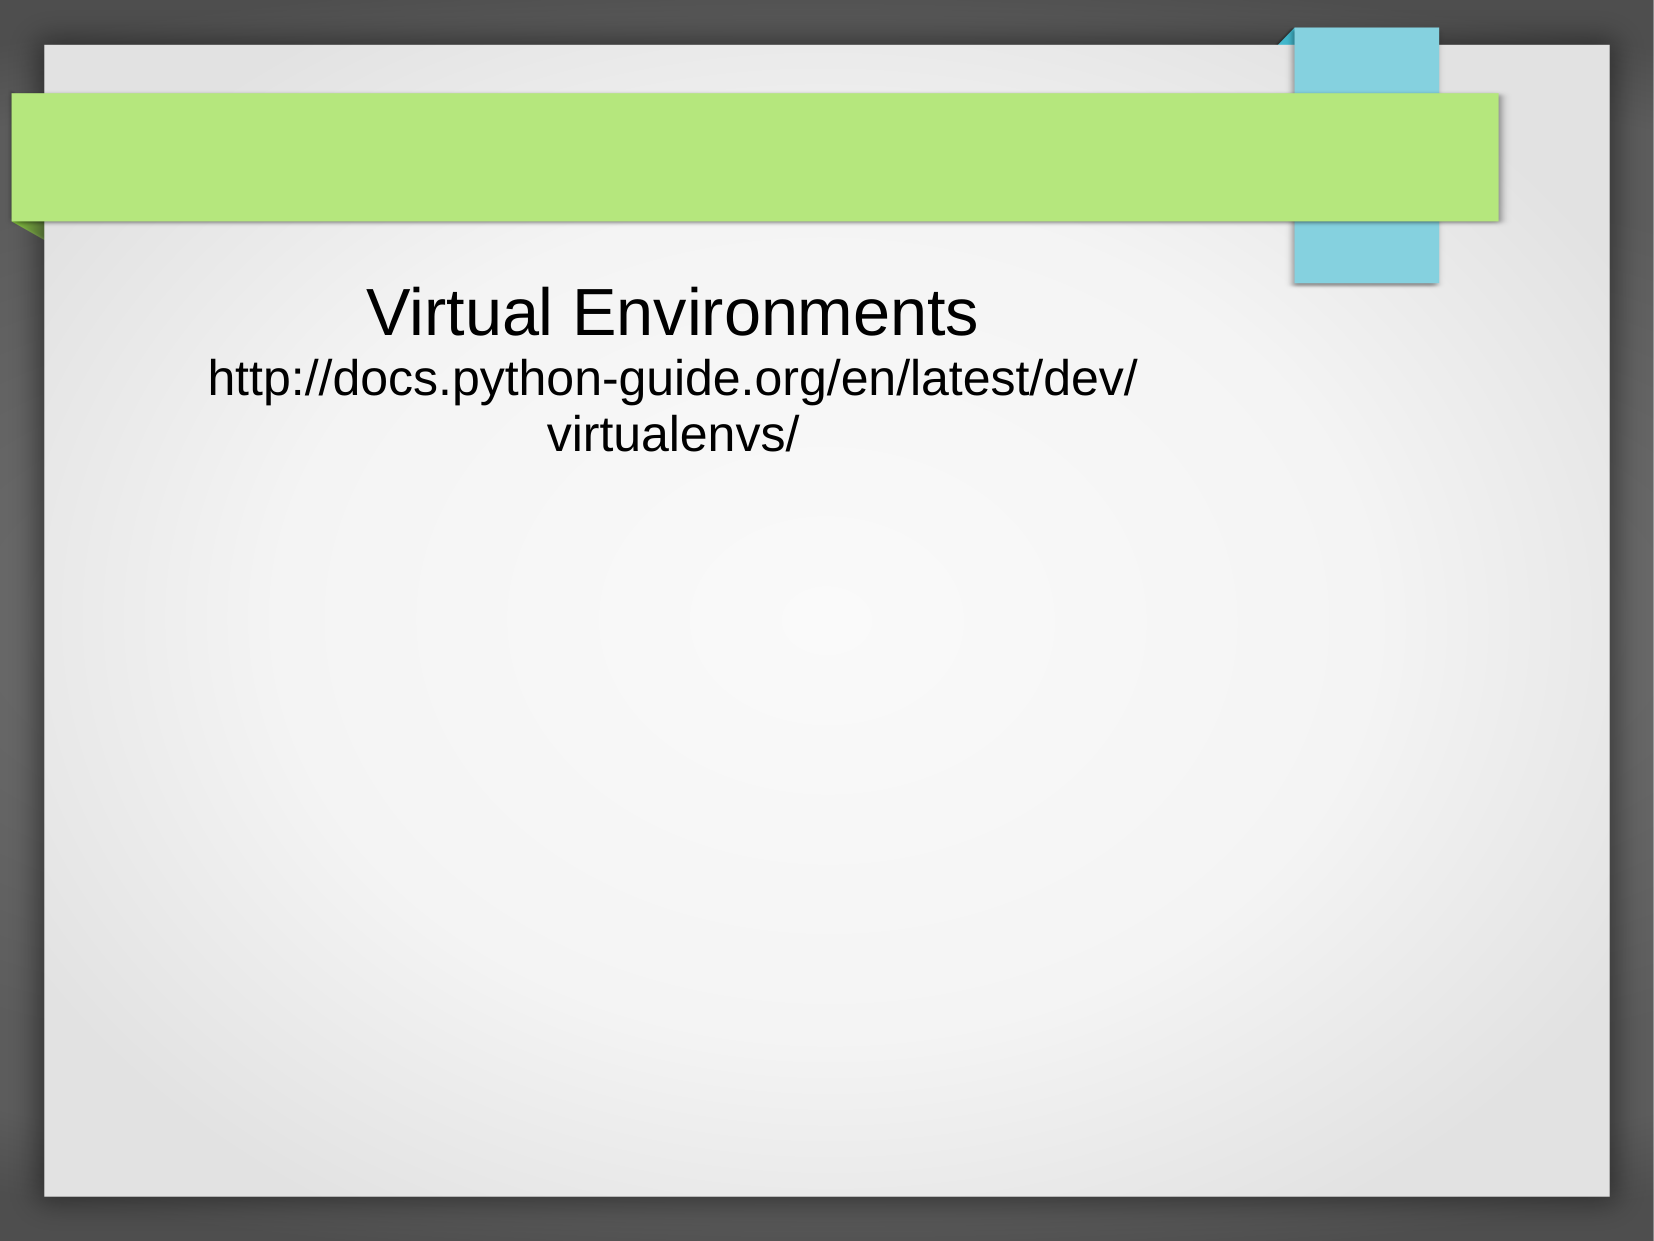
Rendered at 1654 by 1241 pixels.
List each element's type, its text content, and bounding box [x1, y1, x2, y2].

picture [0, 0, 1654, 1241]
subtitle Virtual Environments http://docs.python-guide.org/en/latest/dev/virtualenvs/ [82, 94, 1264, 643]
